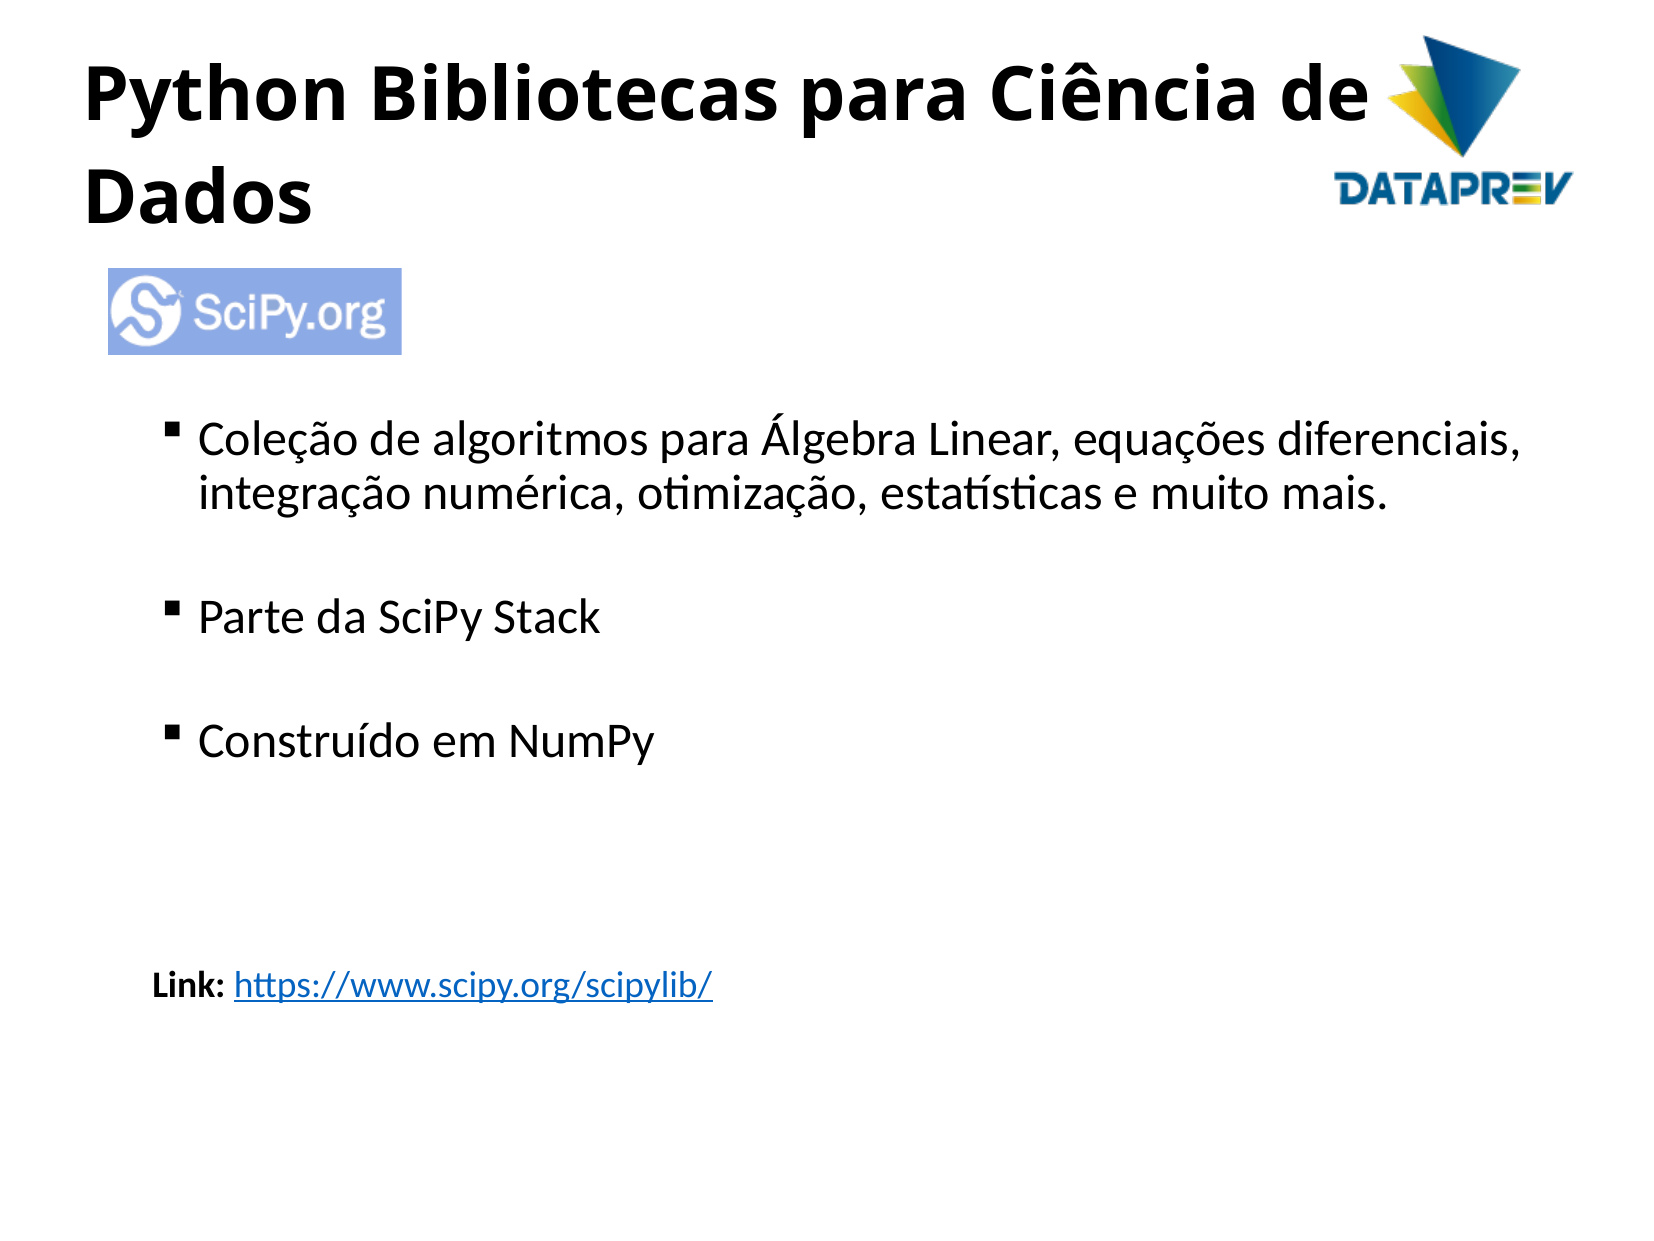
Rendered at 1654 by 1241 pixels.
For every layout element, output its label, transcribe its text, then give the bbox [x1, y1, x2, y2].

picture [1334, 35, 1574, 206]
title Python Bibliotecas para Ciência de Dados [82, 49, 1429, 237]
text_box Link: https://www.scipy.org/scipylib/ [137, 952, 1065, 1013]
picture [108, 268, 402, 355]
text_box Coleção de algoritmos para Álgebra Linear, equações diferenciais, integração numérica, otimização, estatísticas e muito mais. Parte da SciPy Stack Construído em NumPy [70, 259, 1571, 1014]
